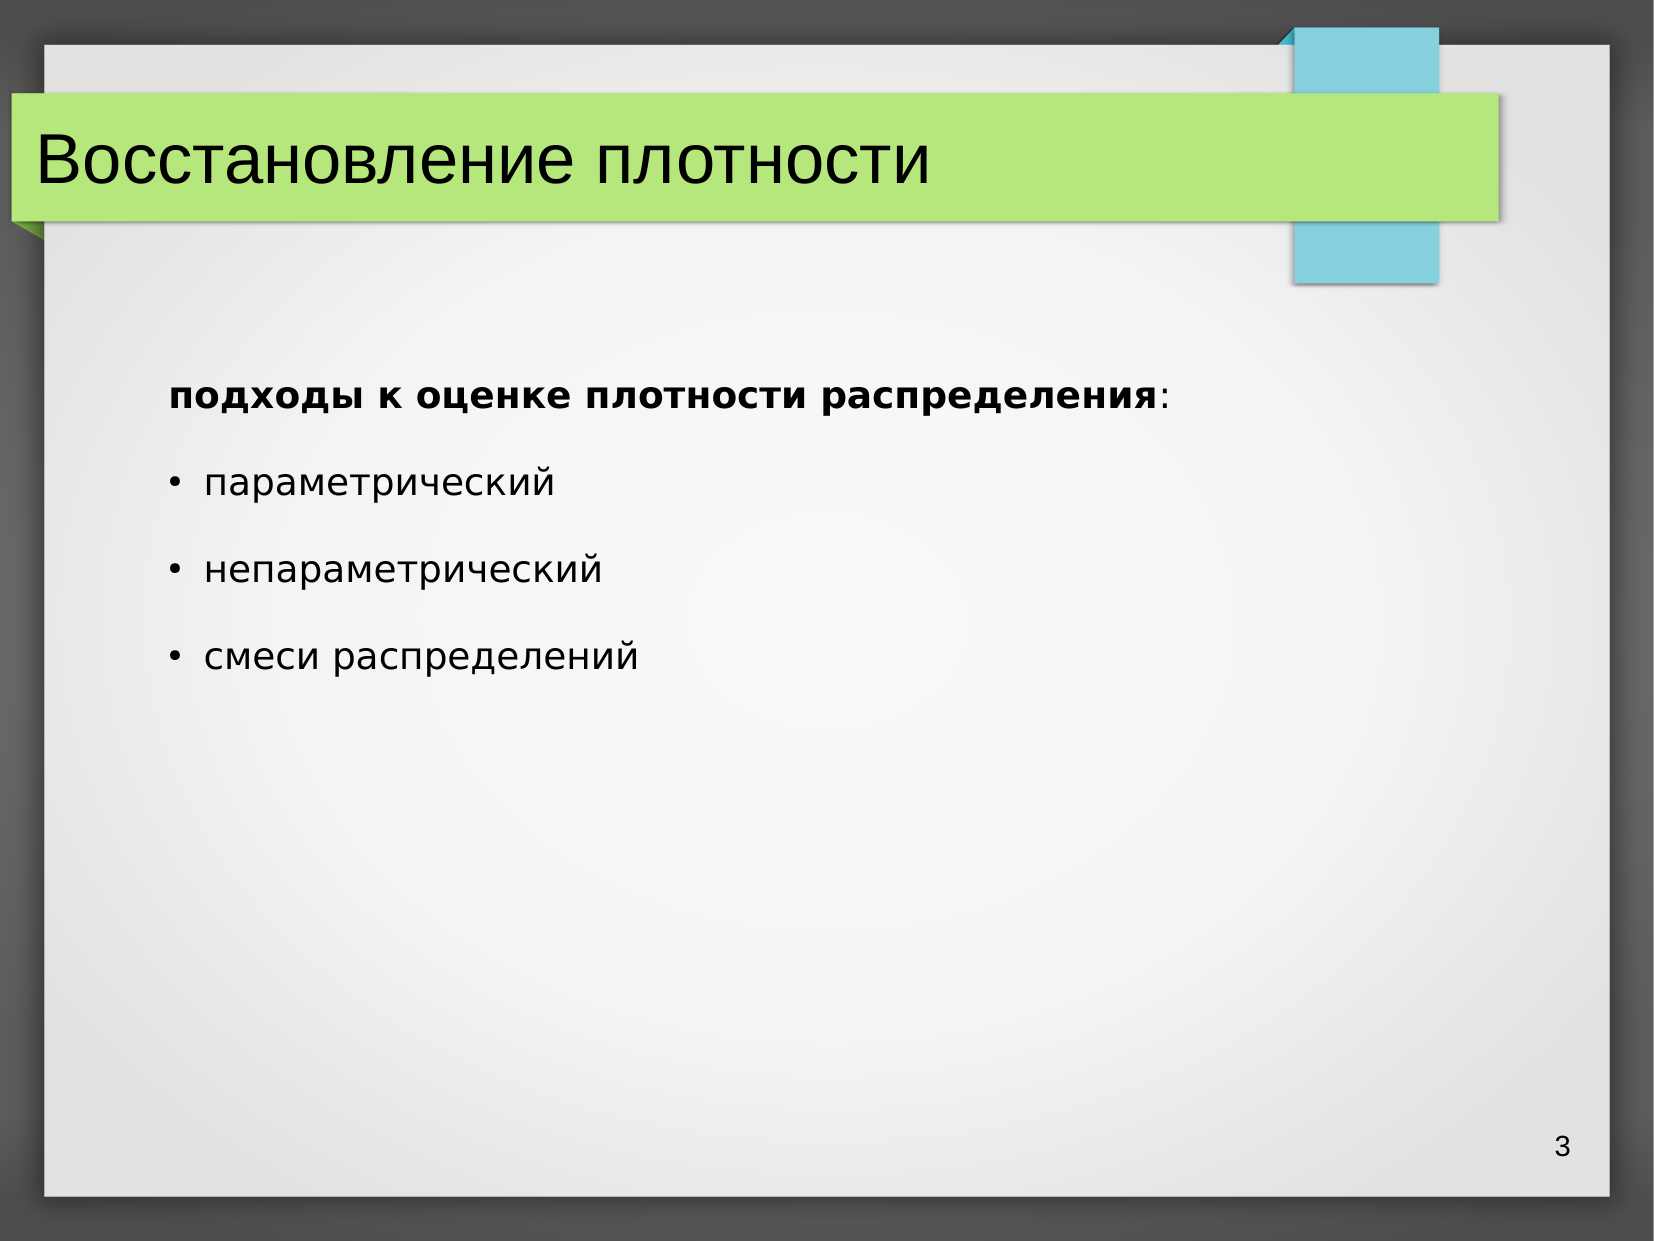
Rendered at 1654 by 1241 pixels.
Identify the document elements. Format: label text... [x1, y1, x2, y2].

text_box подходы к оценке плотности распределения: параметрический непараметрический смеси распределений [153, 366, 1418, 827]
picture [0, 0, 1654, 1241]
title Восстановление плотности [35, 118, 1489, 199]
